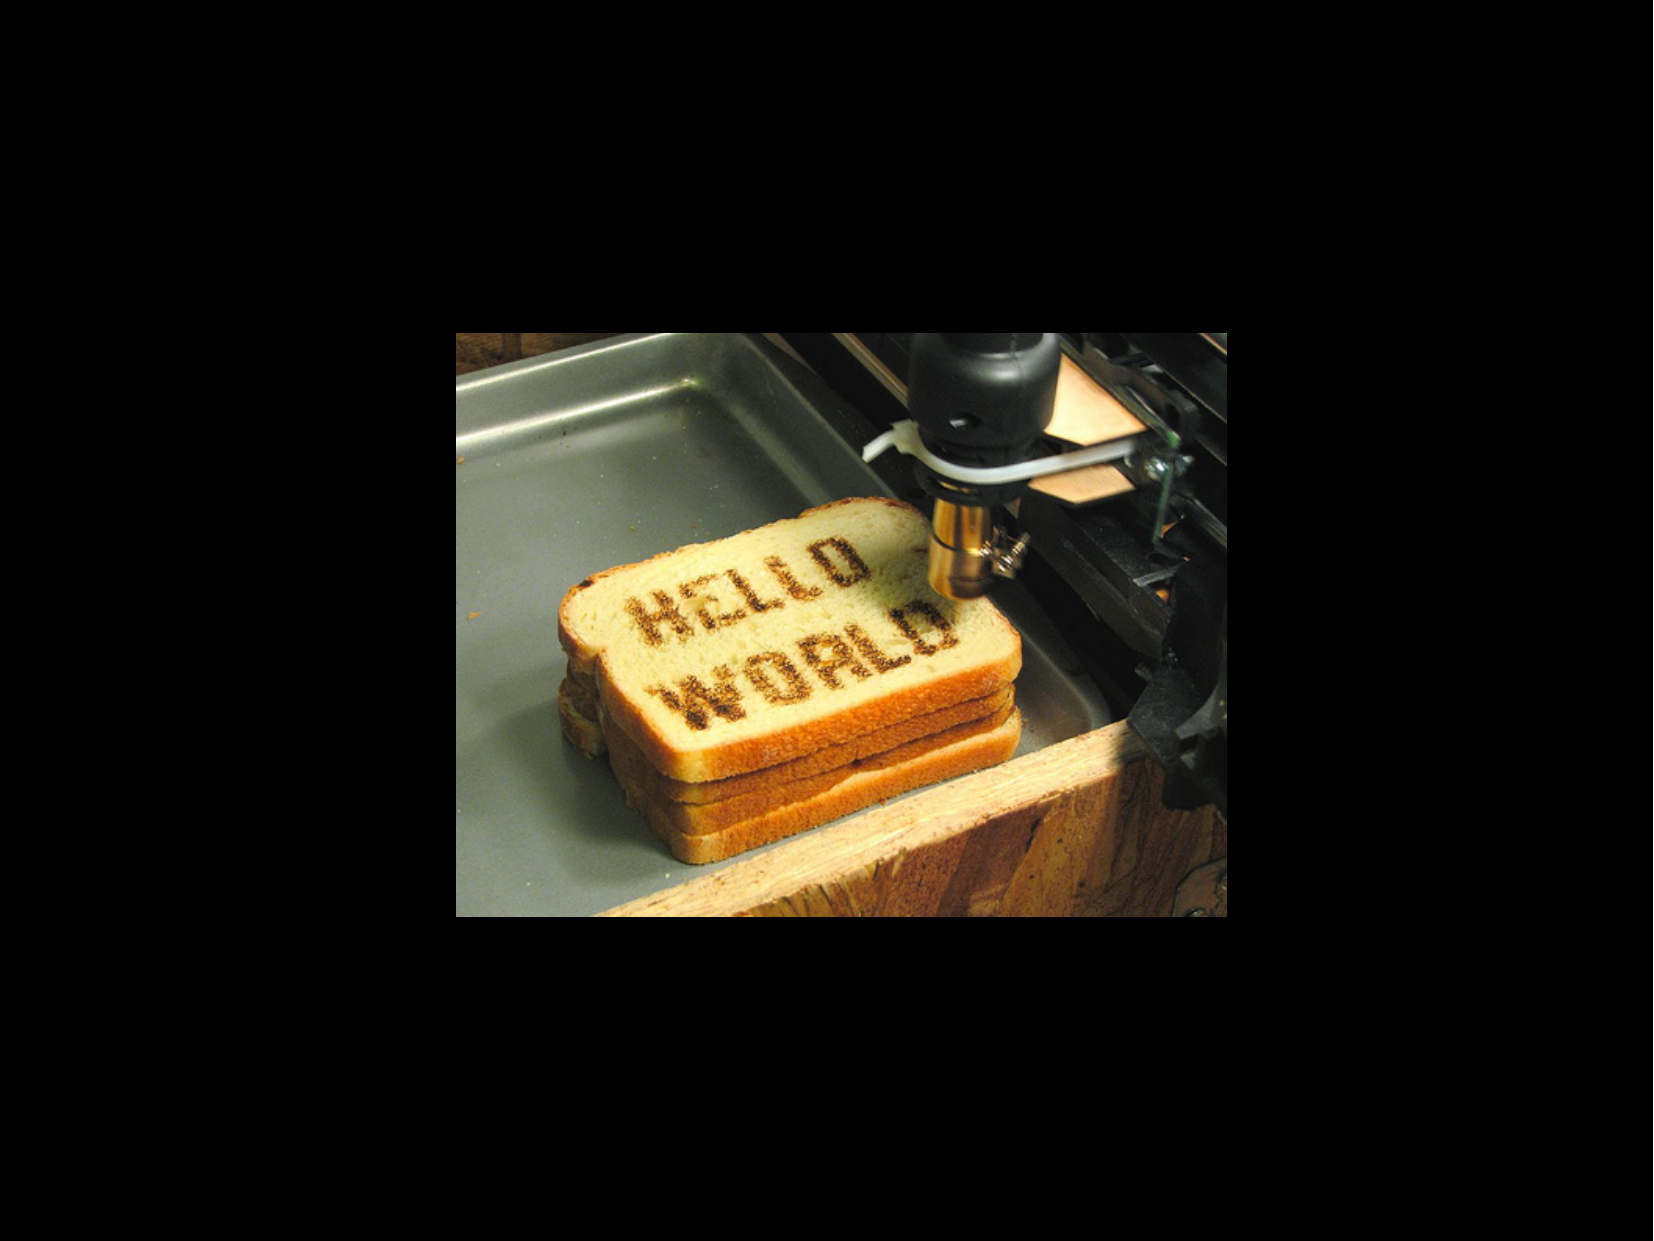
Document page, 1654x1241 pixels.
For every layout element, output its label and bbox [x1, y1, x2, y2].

picture [456, 333, 1227, 917]
